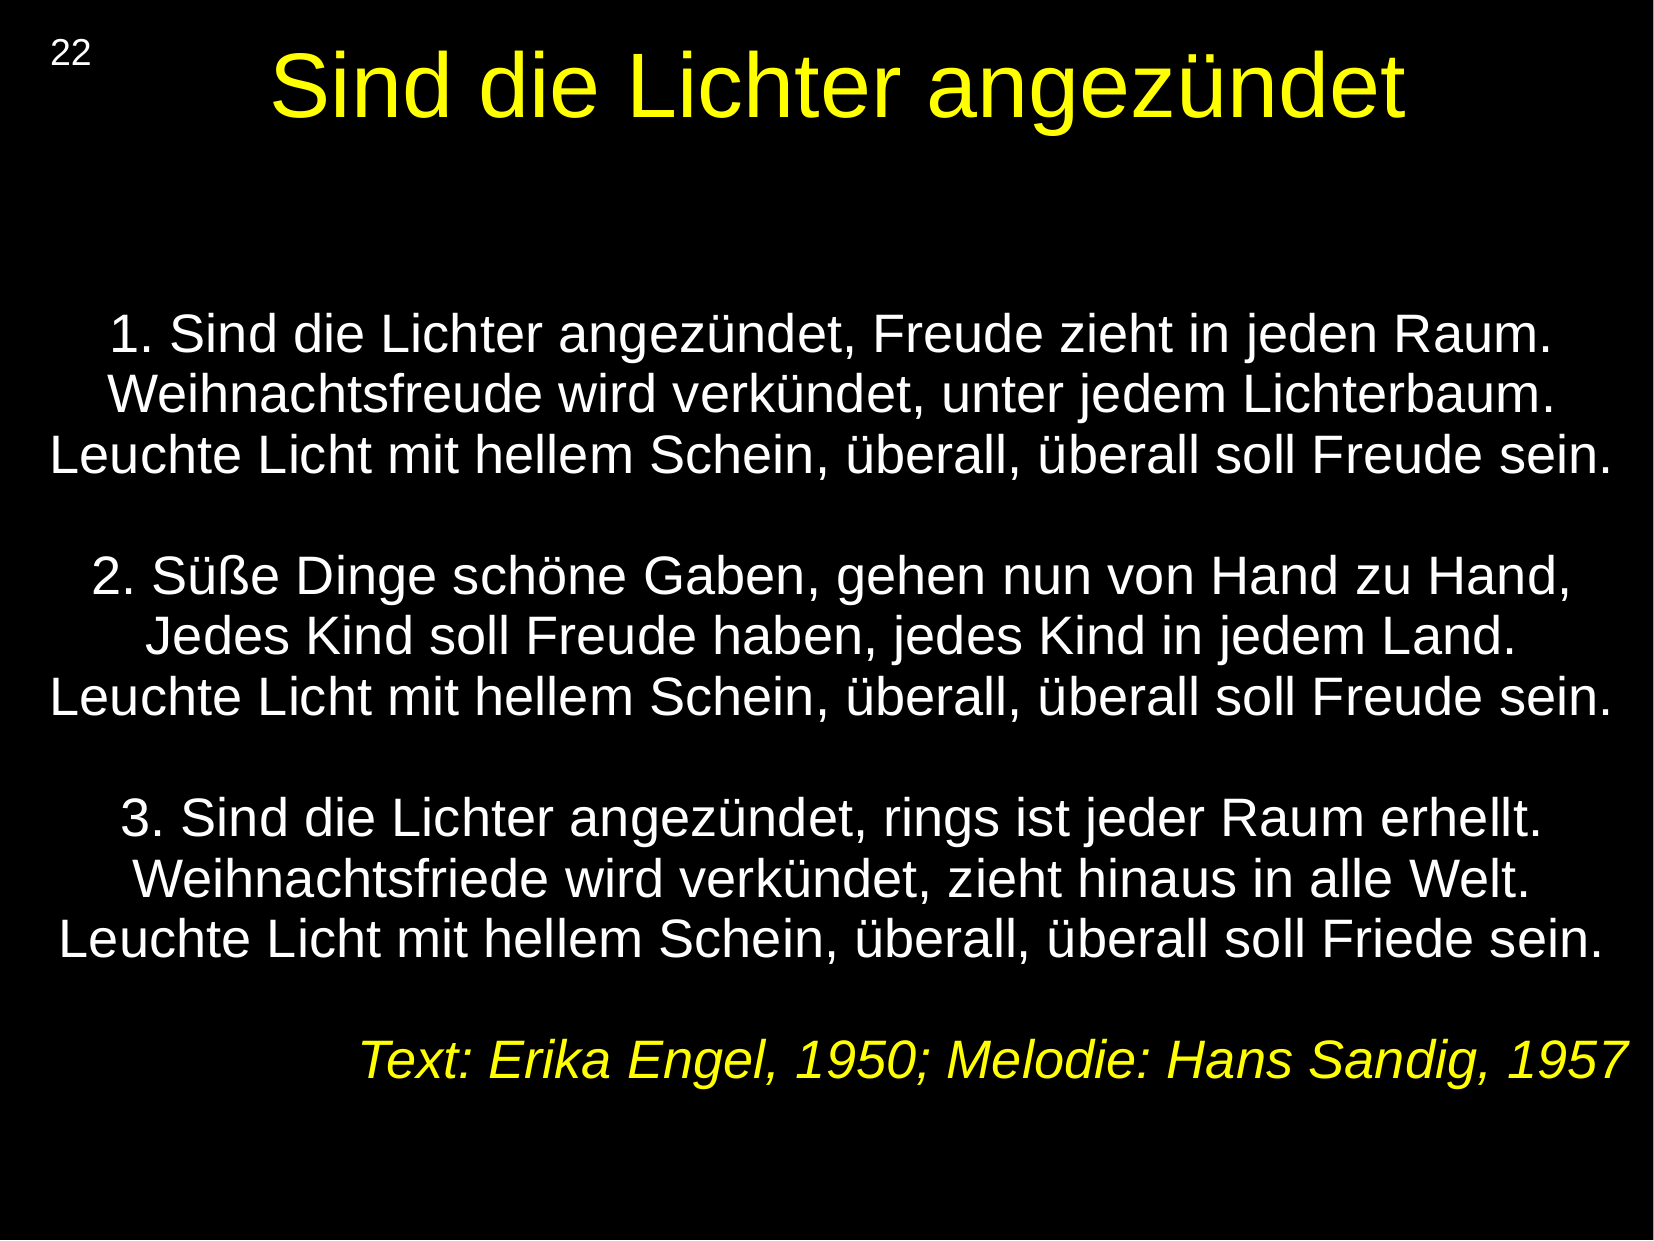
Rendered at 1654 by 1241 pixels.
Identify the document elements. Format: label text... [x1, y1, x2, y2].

title Sind die Lichter angezündet [94, 5, 1583, 166]
text_box 22 [35, 23, 130, 81]
list 1. Sind die Lichter angezündet, Freude zieht in jeden Raum. Weihnachtsfreude wird verkündet, unter jedem Lichterbaum. Leuchte Licht mit hellem Schein, überall, überall soll Freude sein. 2. Süße Dinge schöne Gaben, gehen nun von Hand zu Hand, Jedes Kind soll Freude haben, jedes Kind in jedem Land. Leuchte Licht mit hellem Schein, überall, überall soll Freude sein. 3. Sind die Lichter angezündet, rings ist jeder Raum erhellt. Weihnachtsfriede wird verkündet, zieht hinaus in alle Welt. Leuchte Licht mit hellem Schein, überall, überall soll Friede sein. Text: Erika Engel, 1950; Melodie: Hans Sandig, 1957 [35, 177, 1630, 1217]
